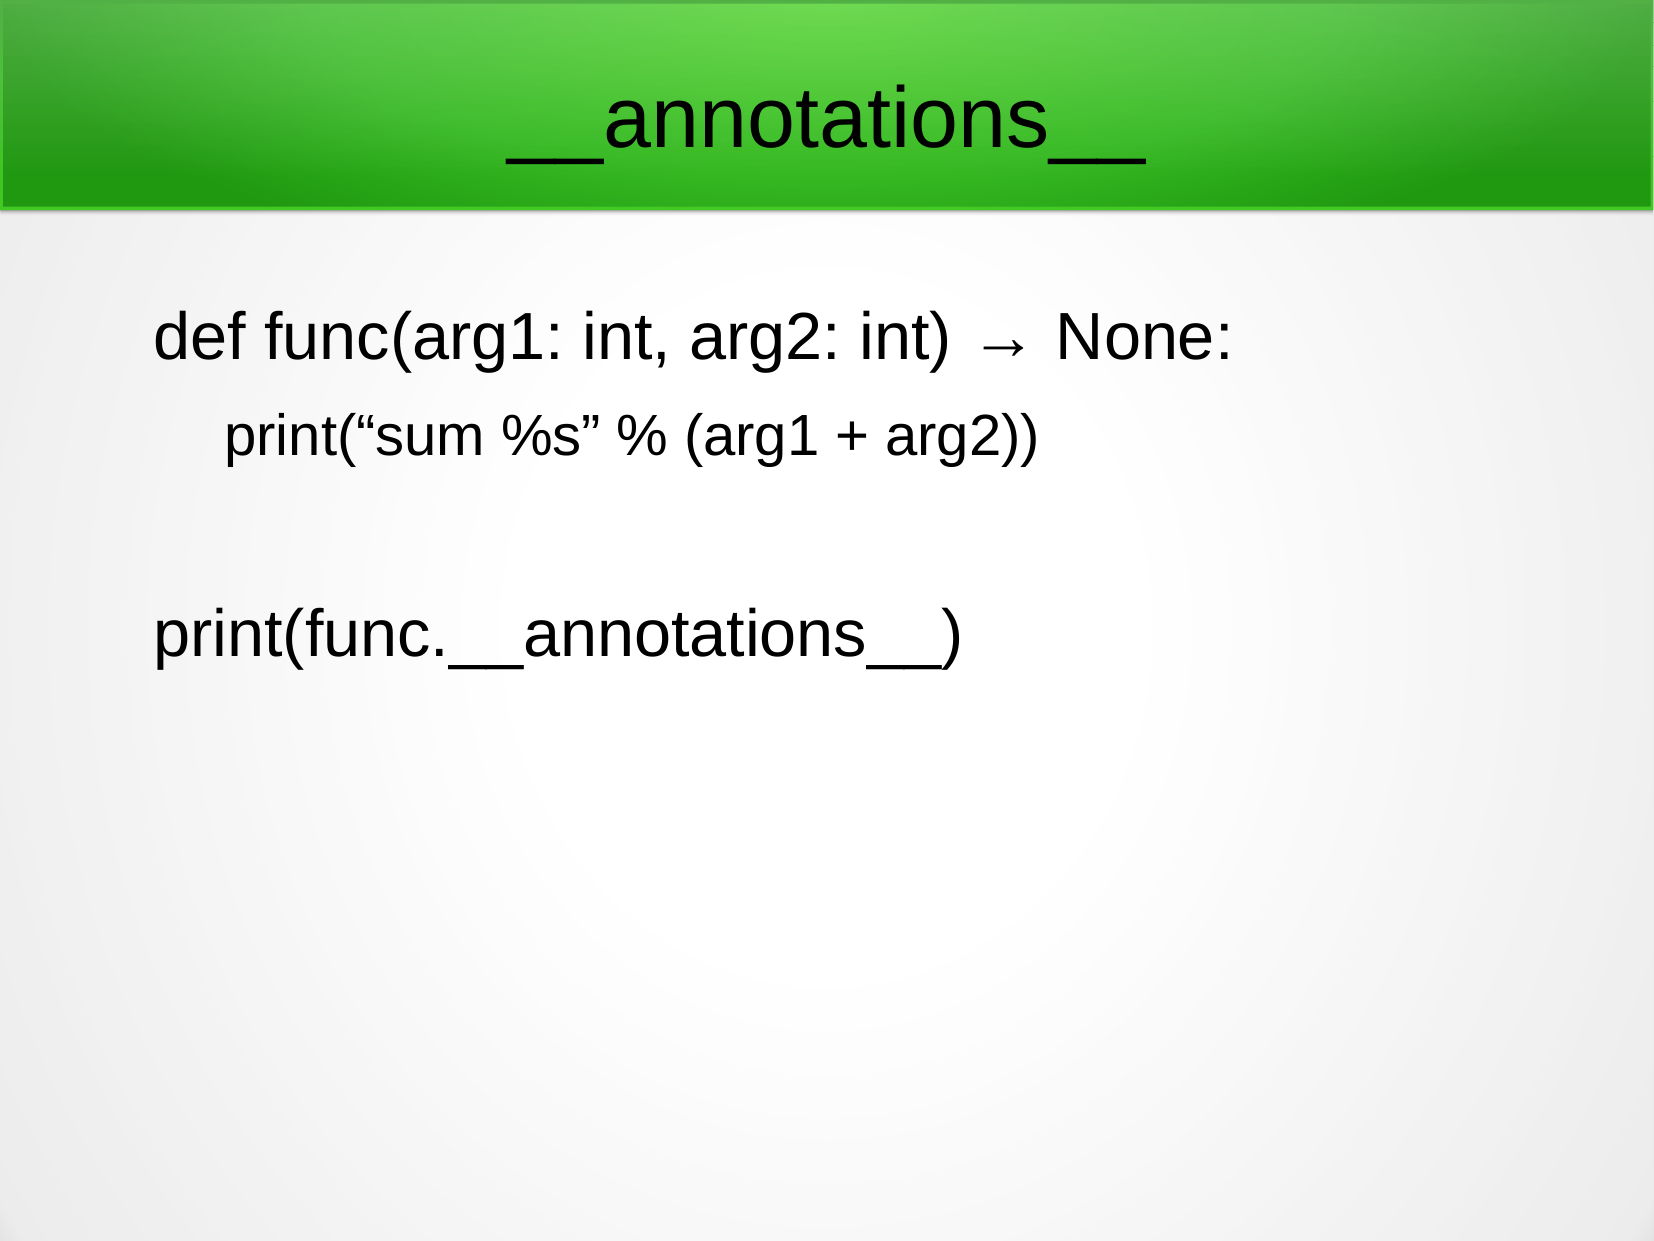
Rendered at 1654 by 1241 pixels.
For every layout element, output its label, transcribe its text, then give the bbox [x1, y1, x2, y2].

title __annotations__ [82, 47, 1571, 189]
list def func(arg1: int, arg2: int) → None: print(“sum %s” % (arg1 + arg2)) print(func.__annotations__) [82, 299, 1571, 1019]
